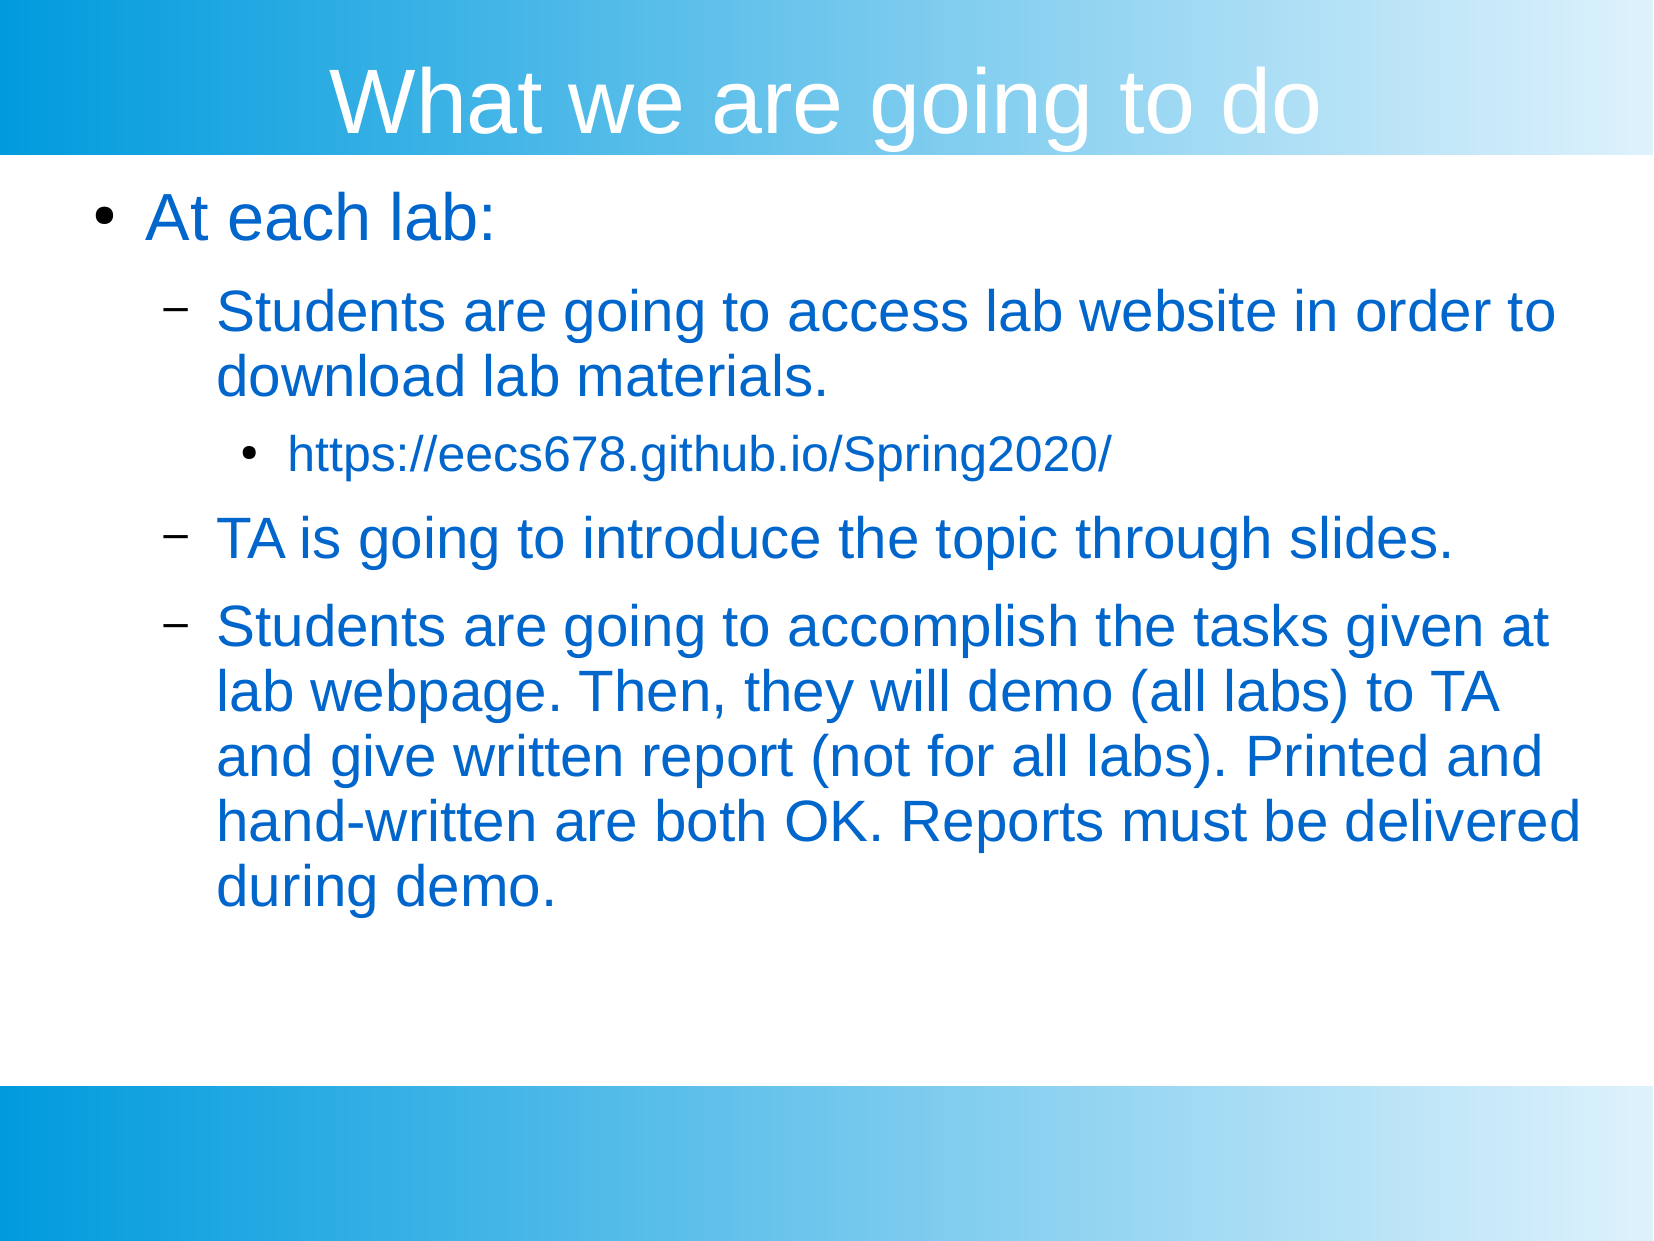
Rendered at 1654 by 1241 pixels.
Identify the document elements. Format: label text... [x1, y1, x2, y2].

title What we are going to do [82, 49, 1571, 155]
list At each lab: Students are going to access lab website in order to download lab materials. https://eecs678.github.io/Spring2020/ TA is going to introduce the topic through slides. Students are going to accomplish the tasks given at lab webpage. Then, they will demo (all labs) to TA and give written report (not for all labs). Printed and hand-written are both OK. Reports must be delivered during demo. [75, 180, 1606, 1036]
